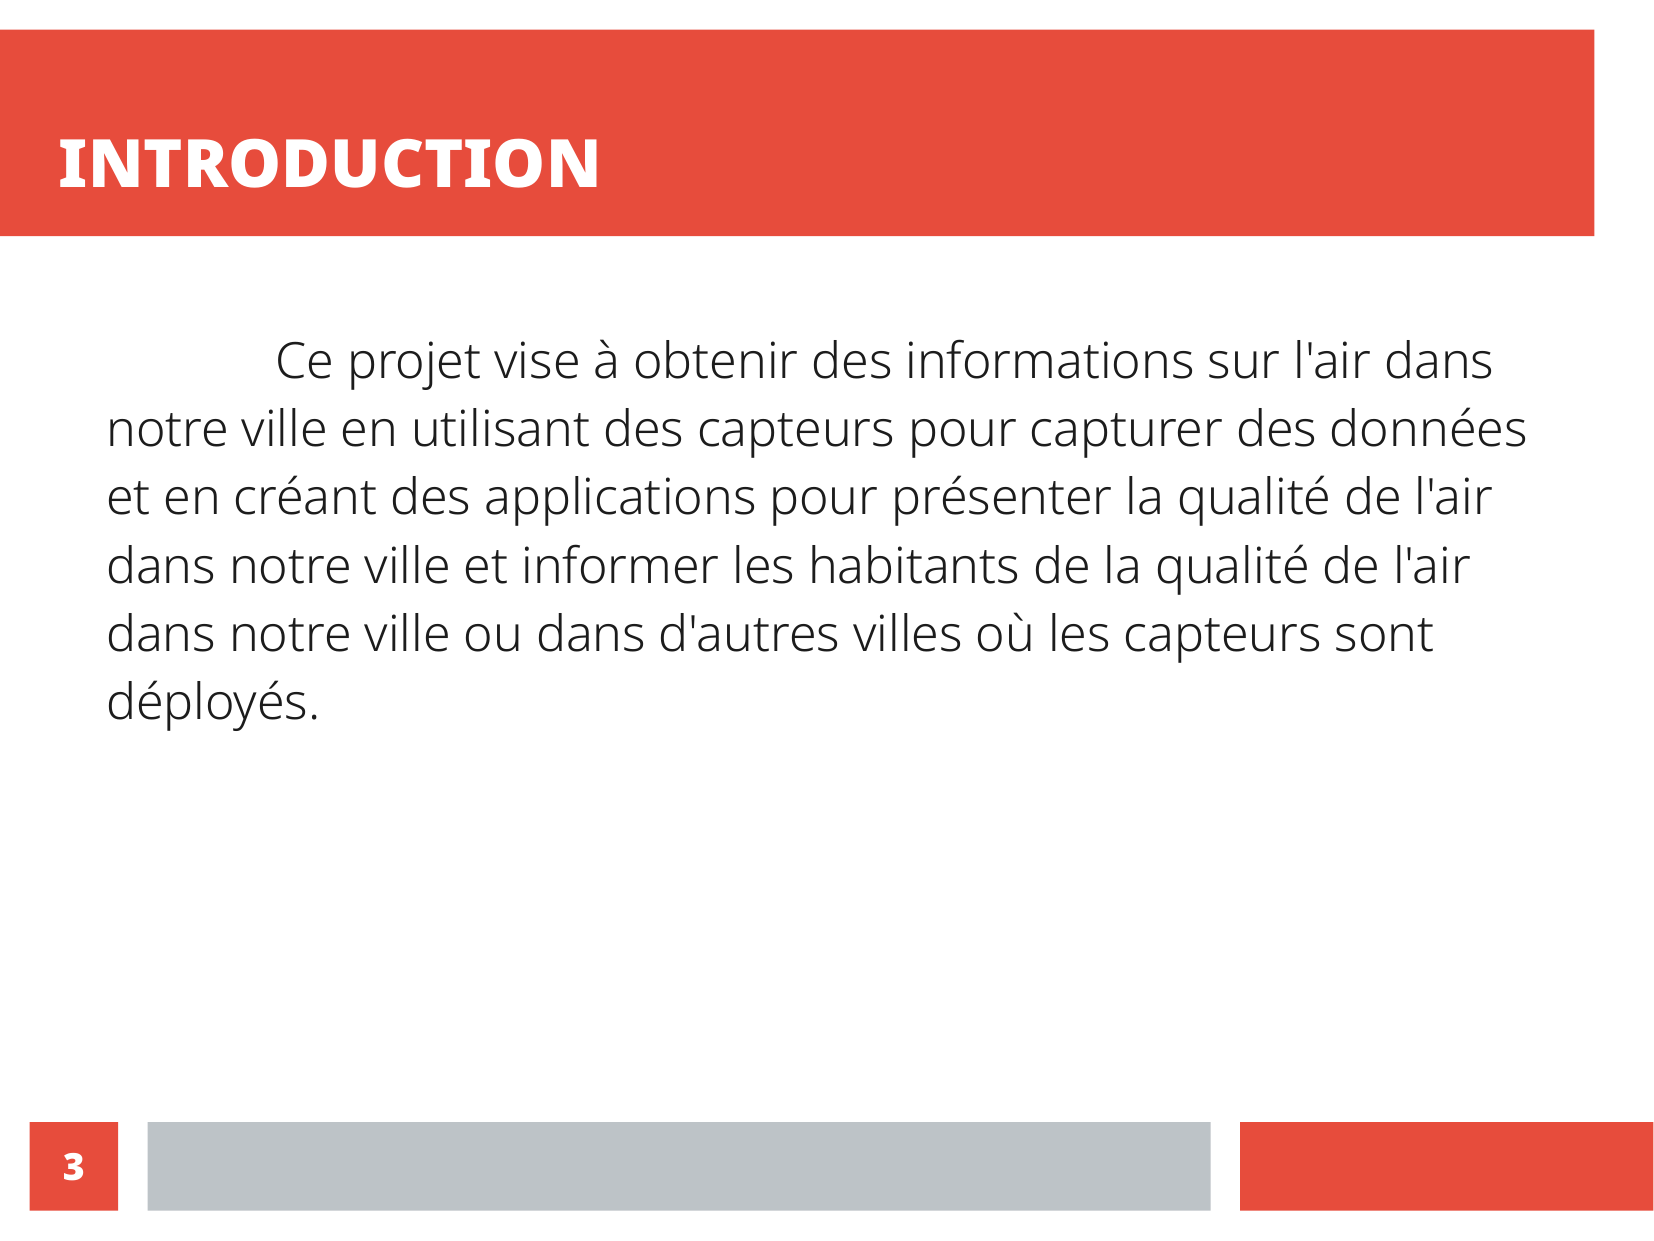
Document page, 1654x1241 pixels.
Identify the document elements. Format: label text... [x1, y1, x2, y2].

title INTRODUCTION [59, 59, 1595, 207]
list Ce projet vise à obtenir des informations sur l'air dans notre ville en utilisant des capteurs pour capturer des données et en créant des applications pour présenter la qualité de l'air dans notre ville et informer les habitants de la qualité de l'air dans notre ville ou dans d'autres villes où les capteurs sont déployés. [59, 324, 1565, 1093]
